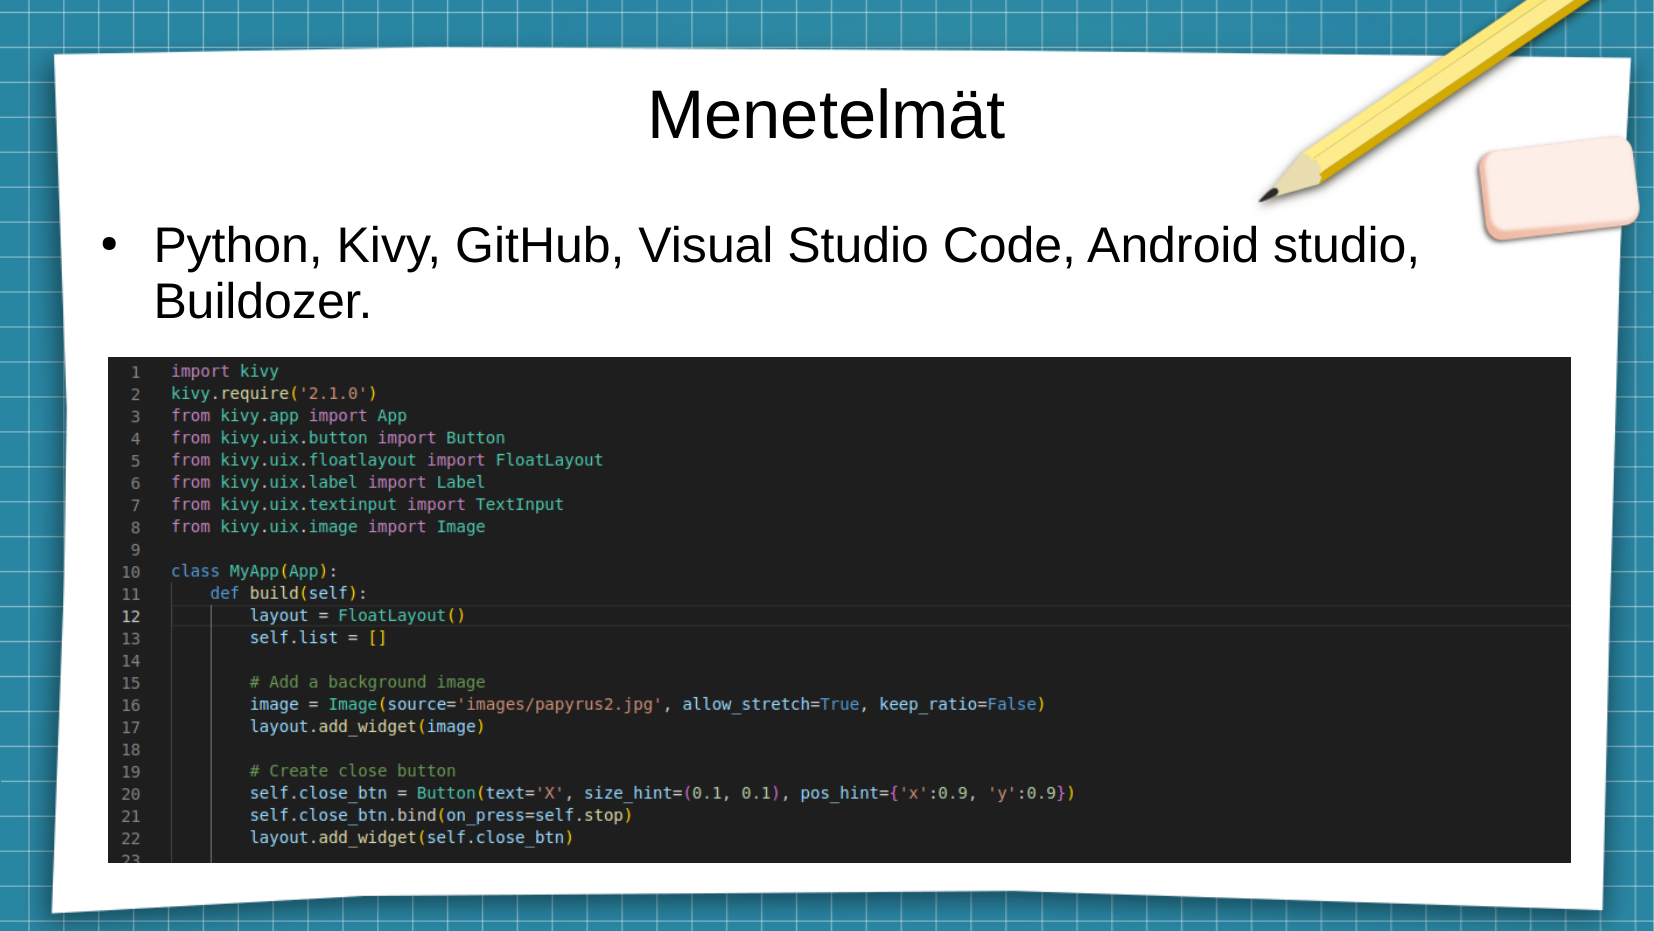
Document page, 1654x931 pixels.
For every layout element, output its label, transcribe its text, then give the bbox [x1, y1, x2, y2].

title Menetelmät [82, 37, 1571, 193]
picture [0, 0, 1654, 931]
list Python, Kivy, GitHub, Visual Studio Code, Android studio, Buildozer. [82, 217, 1571, 758]
